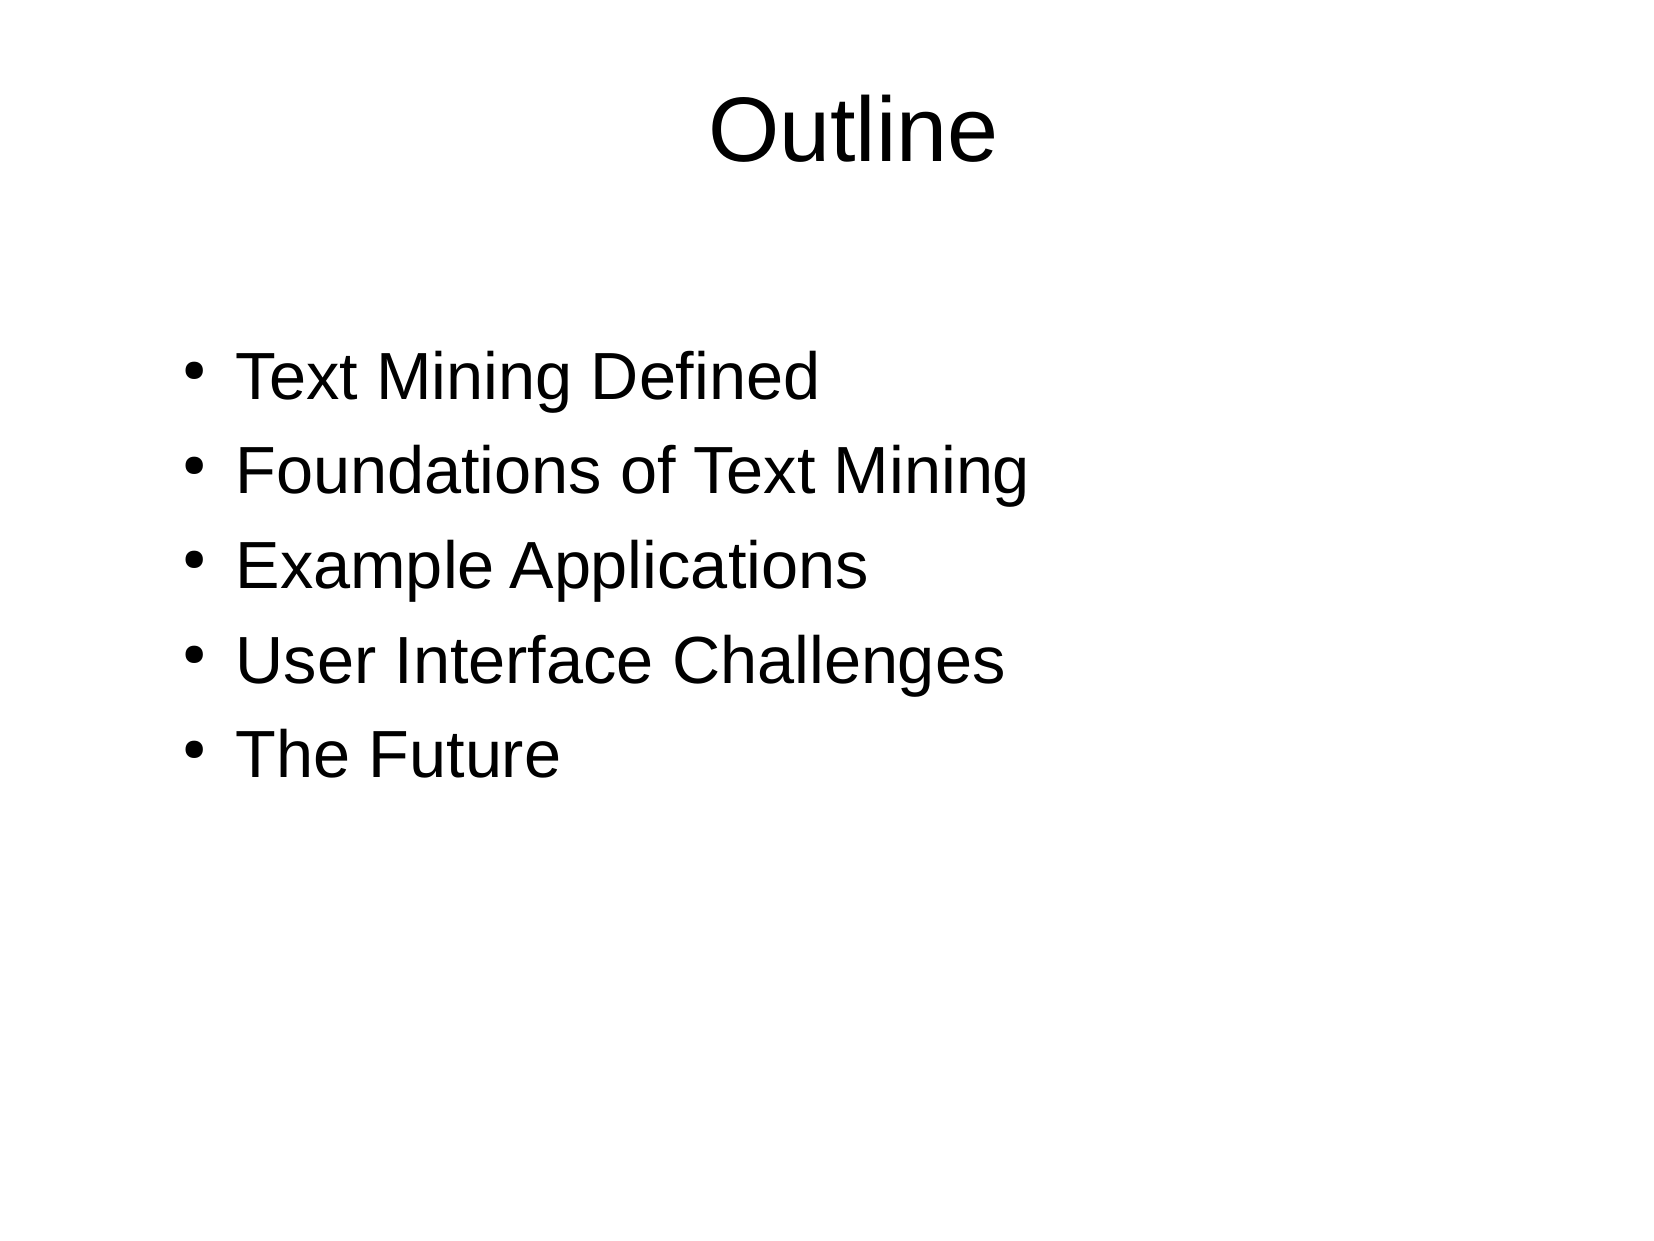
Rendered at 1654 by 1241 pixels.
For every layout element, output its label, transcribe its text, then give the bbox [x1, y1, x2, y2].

title Outline [287, 62, 1388, 188]
list Text Mining Defined Foundations of Text Mining Example Applications User Interface Challenges The Future [149, 324, 1463, 938]
